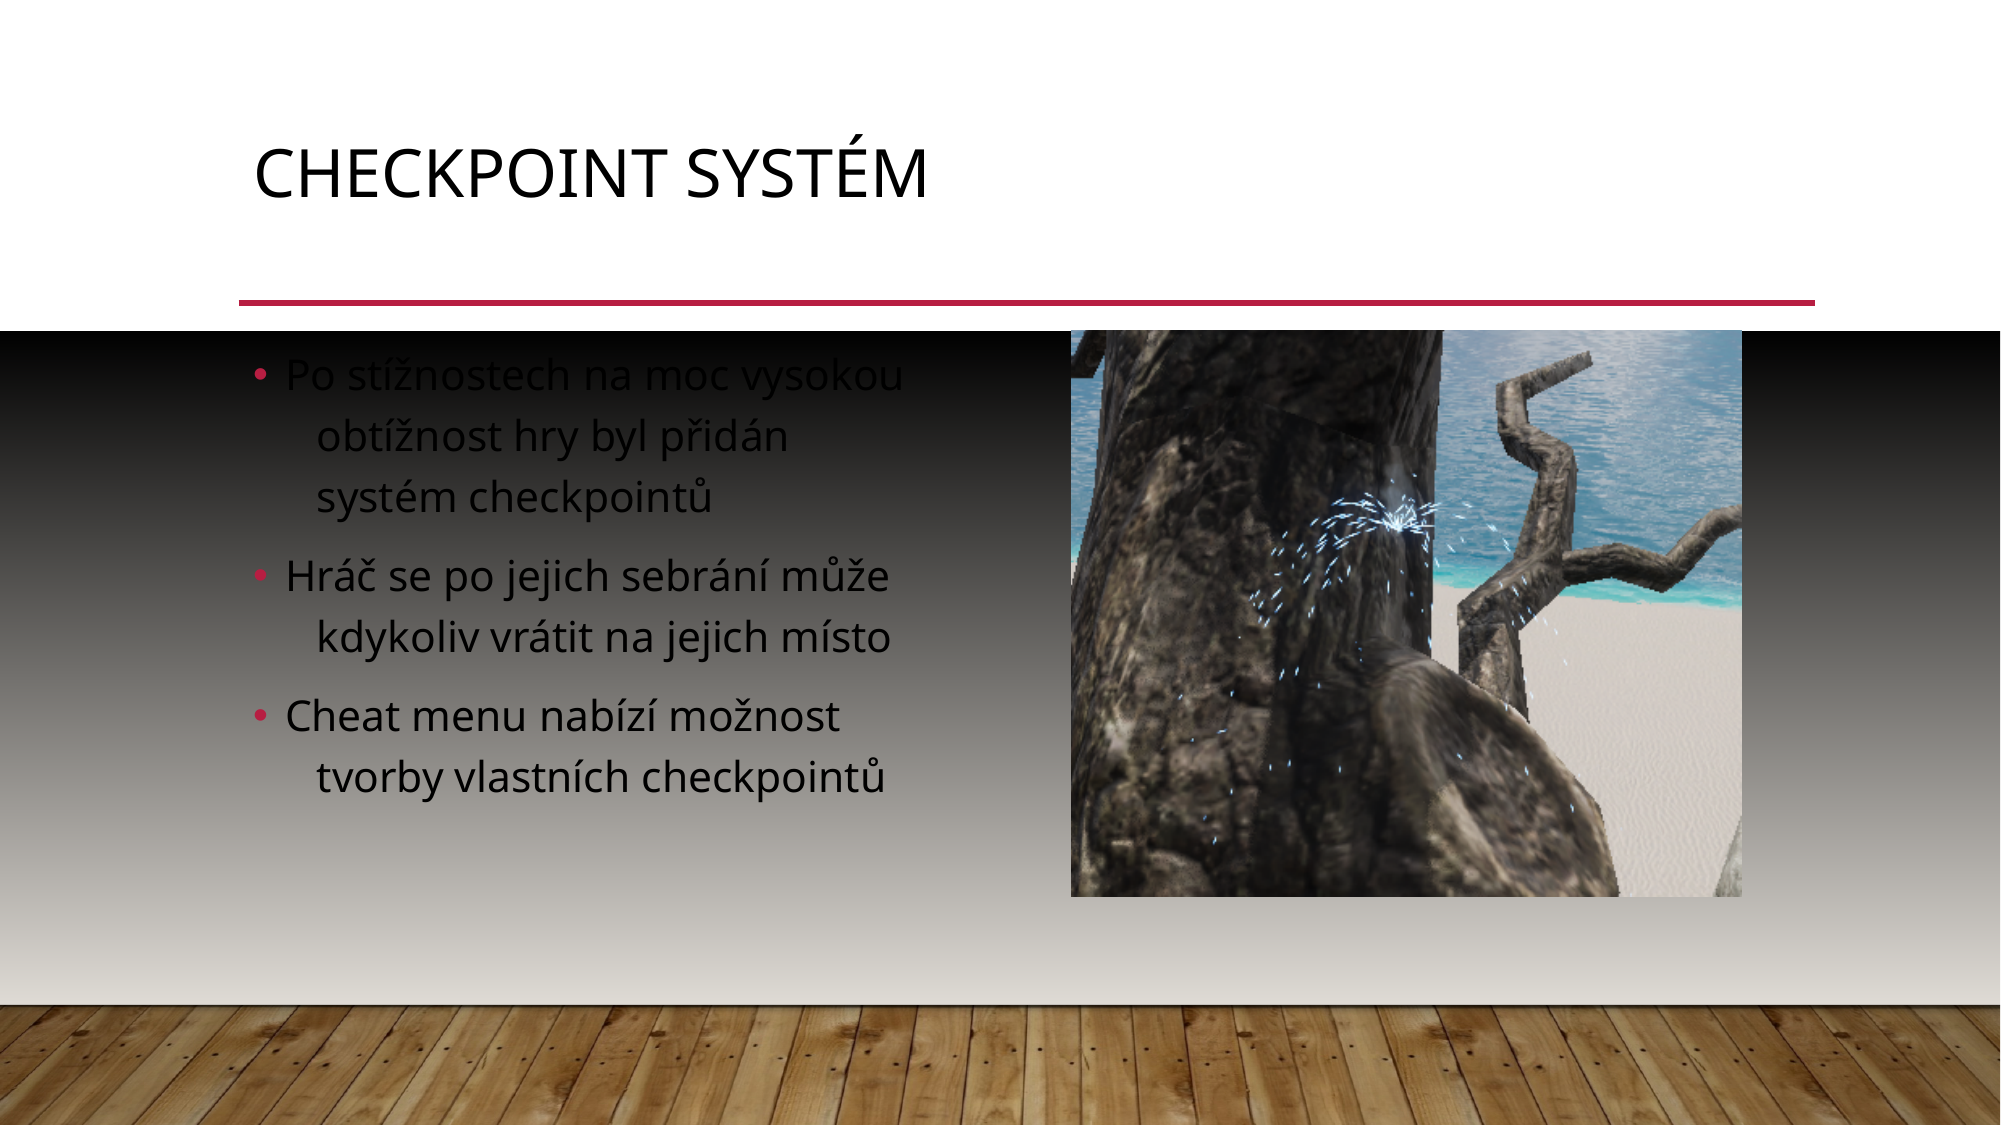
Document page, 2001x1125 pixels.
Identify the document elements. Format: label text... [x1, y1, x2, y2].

picture [1071, 330, 1742, 897]
list Po stížnostech na moc vysokou obtížnost hry byl přidán systém checkpointů Hráč se po jejich sebrání může kdykoliv vrátit na jejich místo Cheat menu nabízí možnost tvorby vlastních checkpointů [238, 330, 921, 897]
title Checkpoint systém [238, 131, 1814, 305]
